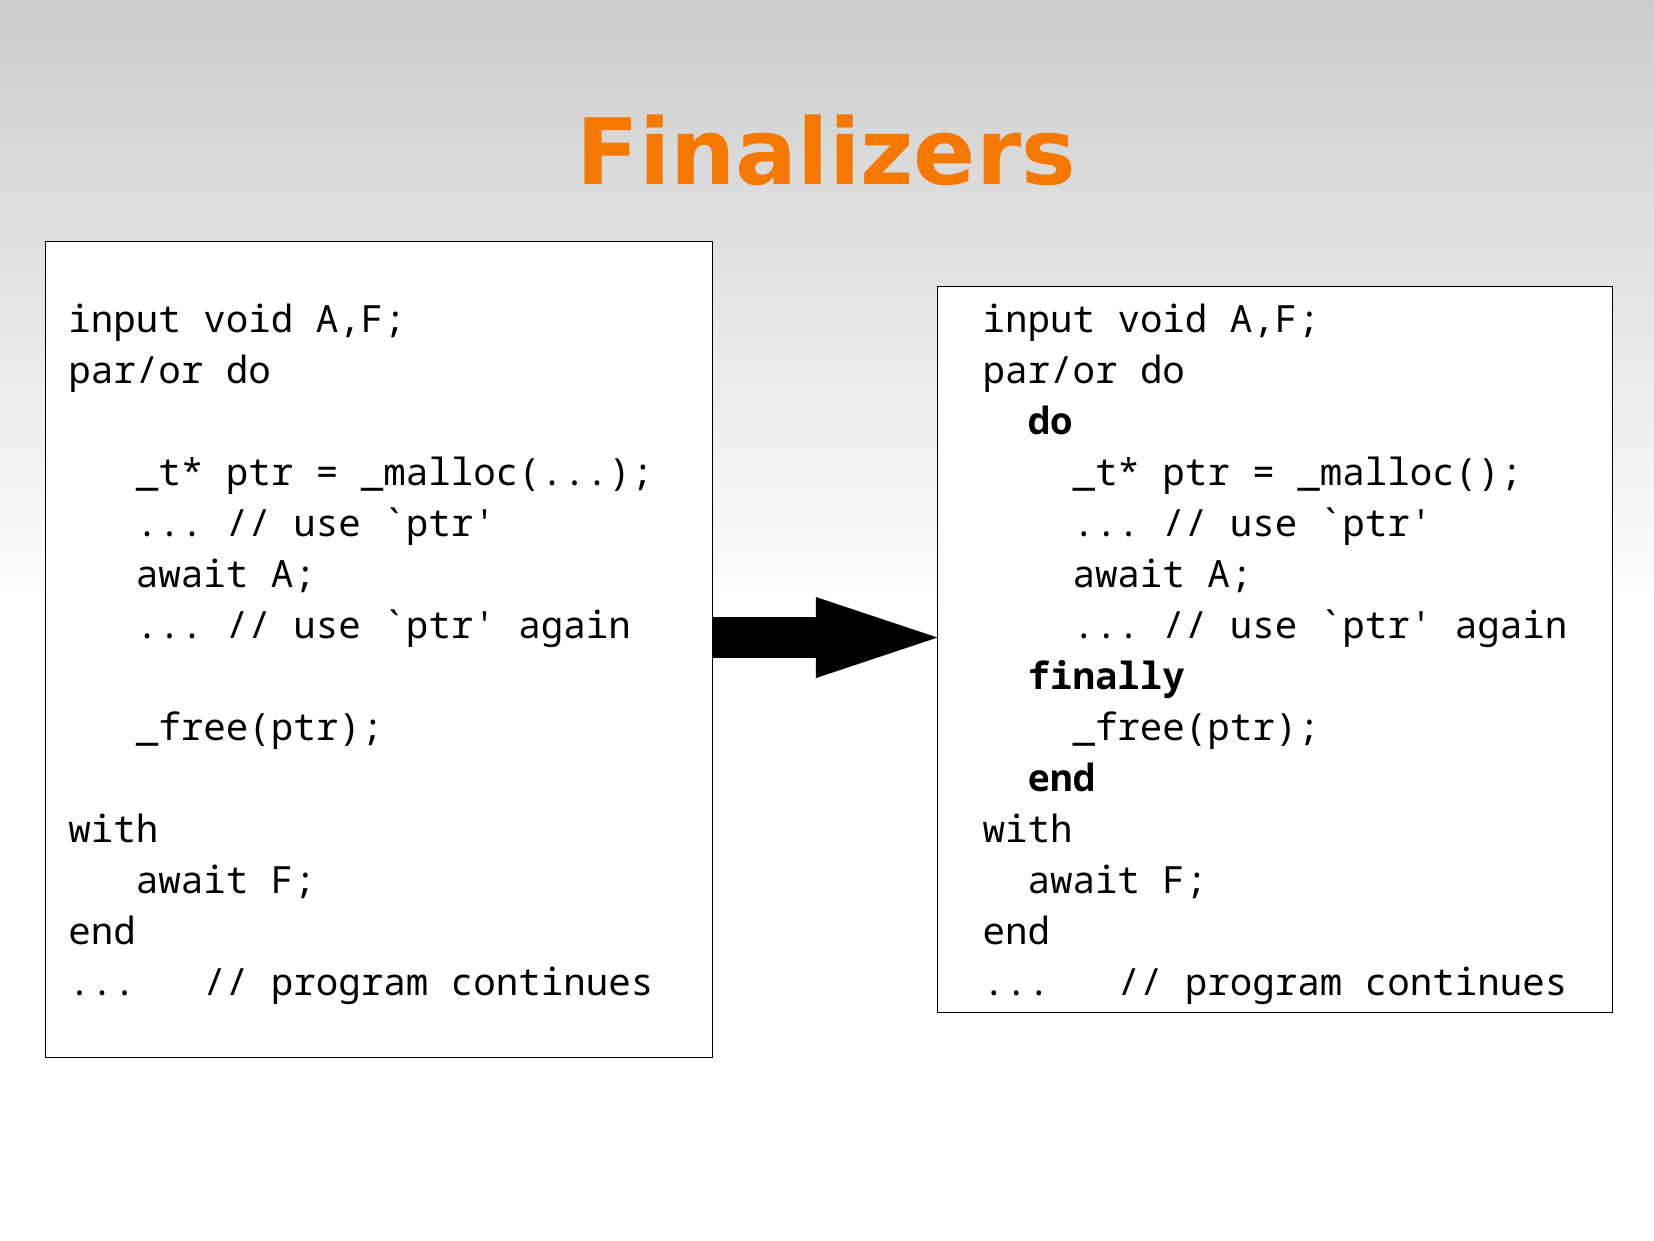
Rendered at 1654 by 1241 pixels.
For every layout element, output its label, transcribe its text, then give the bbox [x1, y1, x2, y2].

title Finalizers [82, 49, 1571, 257]
subtitle input void A,F; par/or do _t* ptr = _malloc(...); ... // use `ptr' await A; ... // use `ptr' again _free(ptr); with await F; end ... // program continues [45, 286, 713, 1013]
text_box input void A,F; par/or do do _t* ptr = _malloc(); ... // use `ptr' await A; ... // use `ptr' again finally _free(ptr); end with await F; end ... // program continues [937, 286, 1613, 1013]
